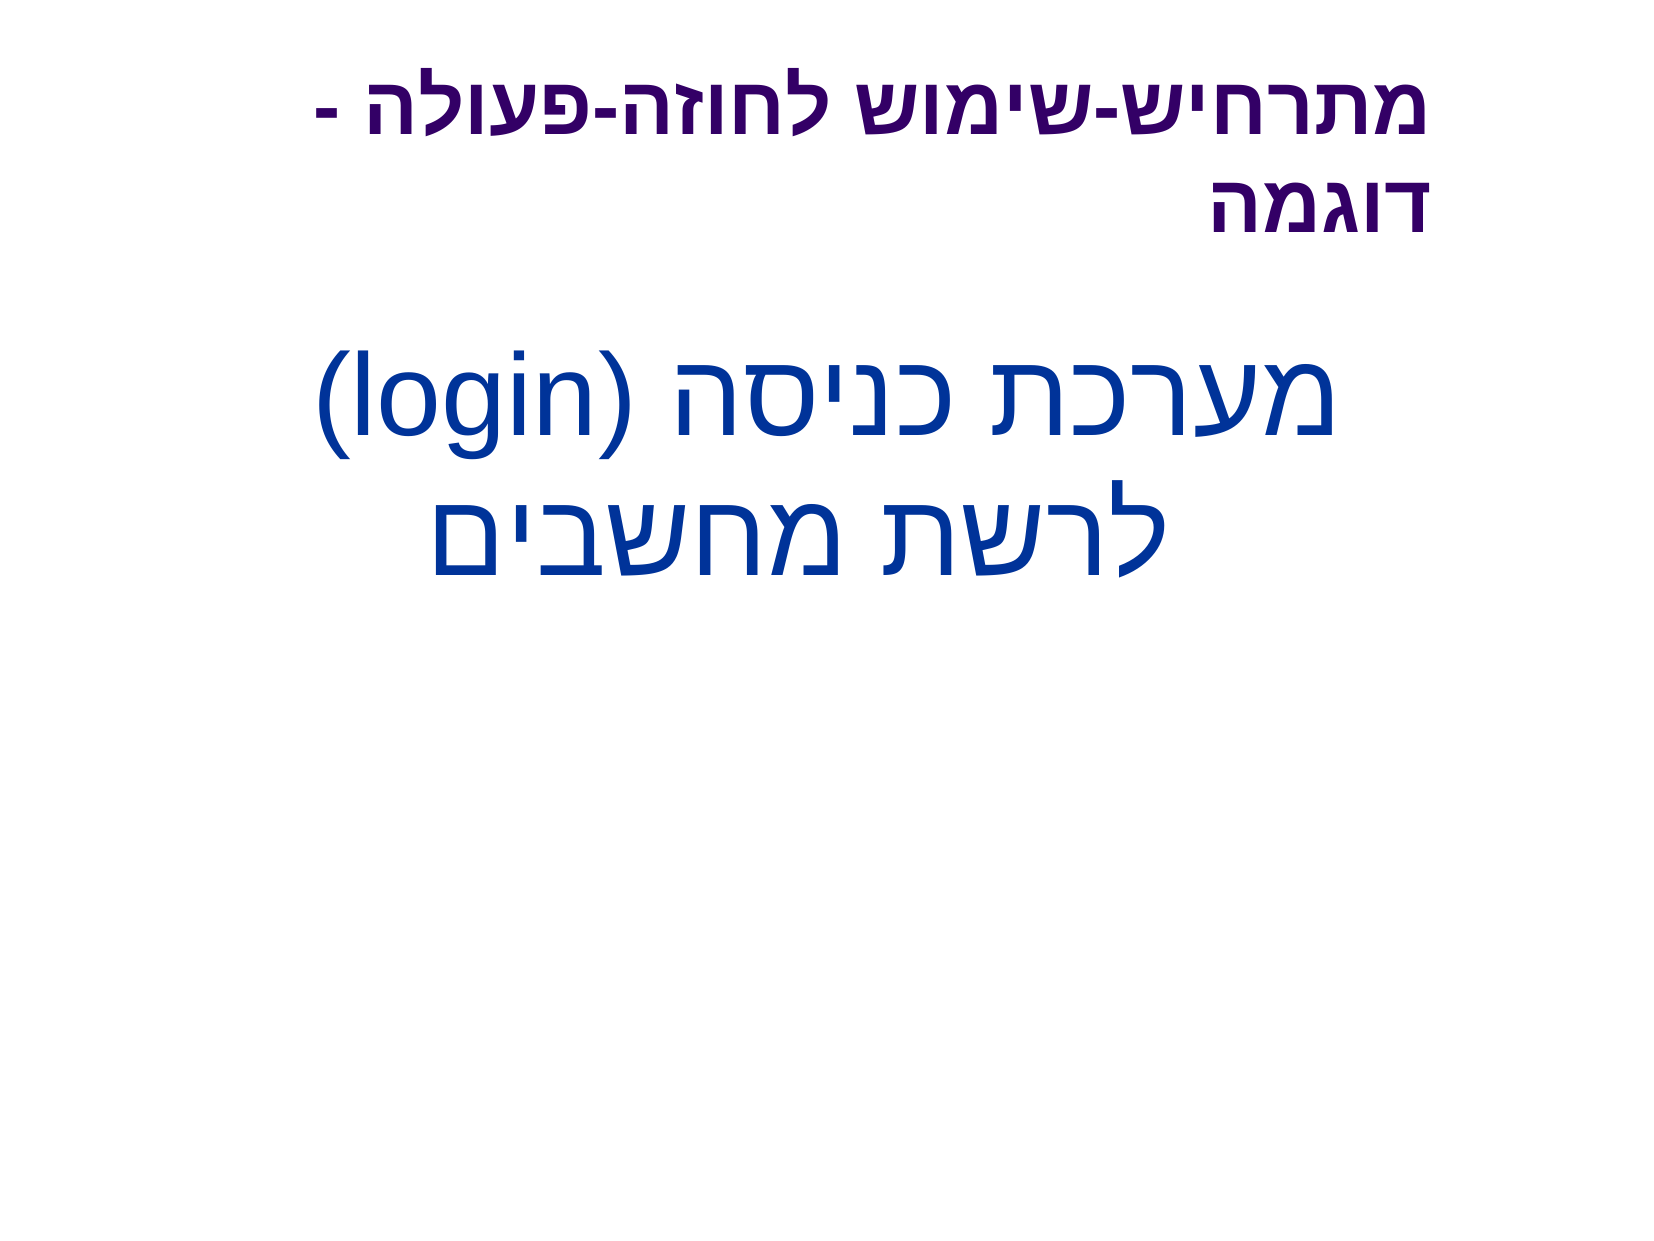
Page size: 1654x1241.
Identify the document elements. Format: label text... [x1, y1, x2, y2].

list מערכת כניסה (login) לרשת מחשבים [82, 310, 1571, 1109]
title מתרחיש-שימוש לחוזה-פעולה - דוגמה [82, 22, 1447, 257]
